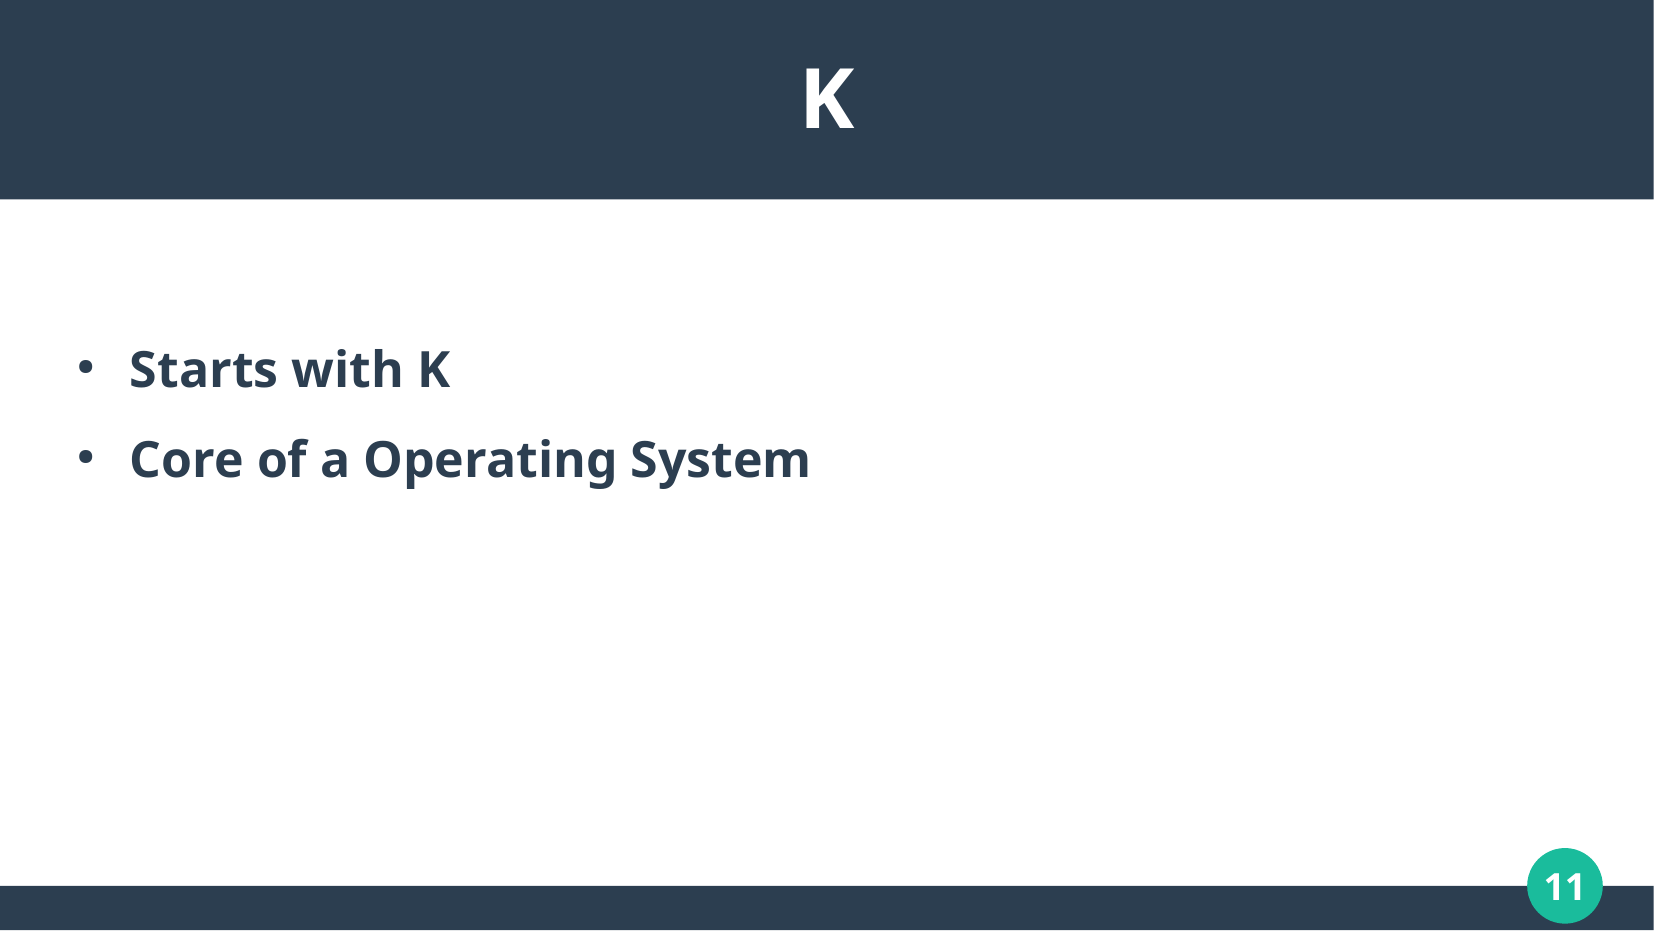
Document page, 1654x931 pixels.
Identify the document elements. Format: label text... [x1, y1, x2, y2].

title K [59, 37, 1595, 156]
list Starts with K Core of a Operating System [59, 243, 1595, 864]
